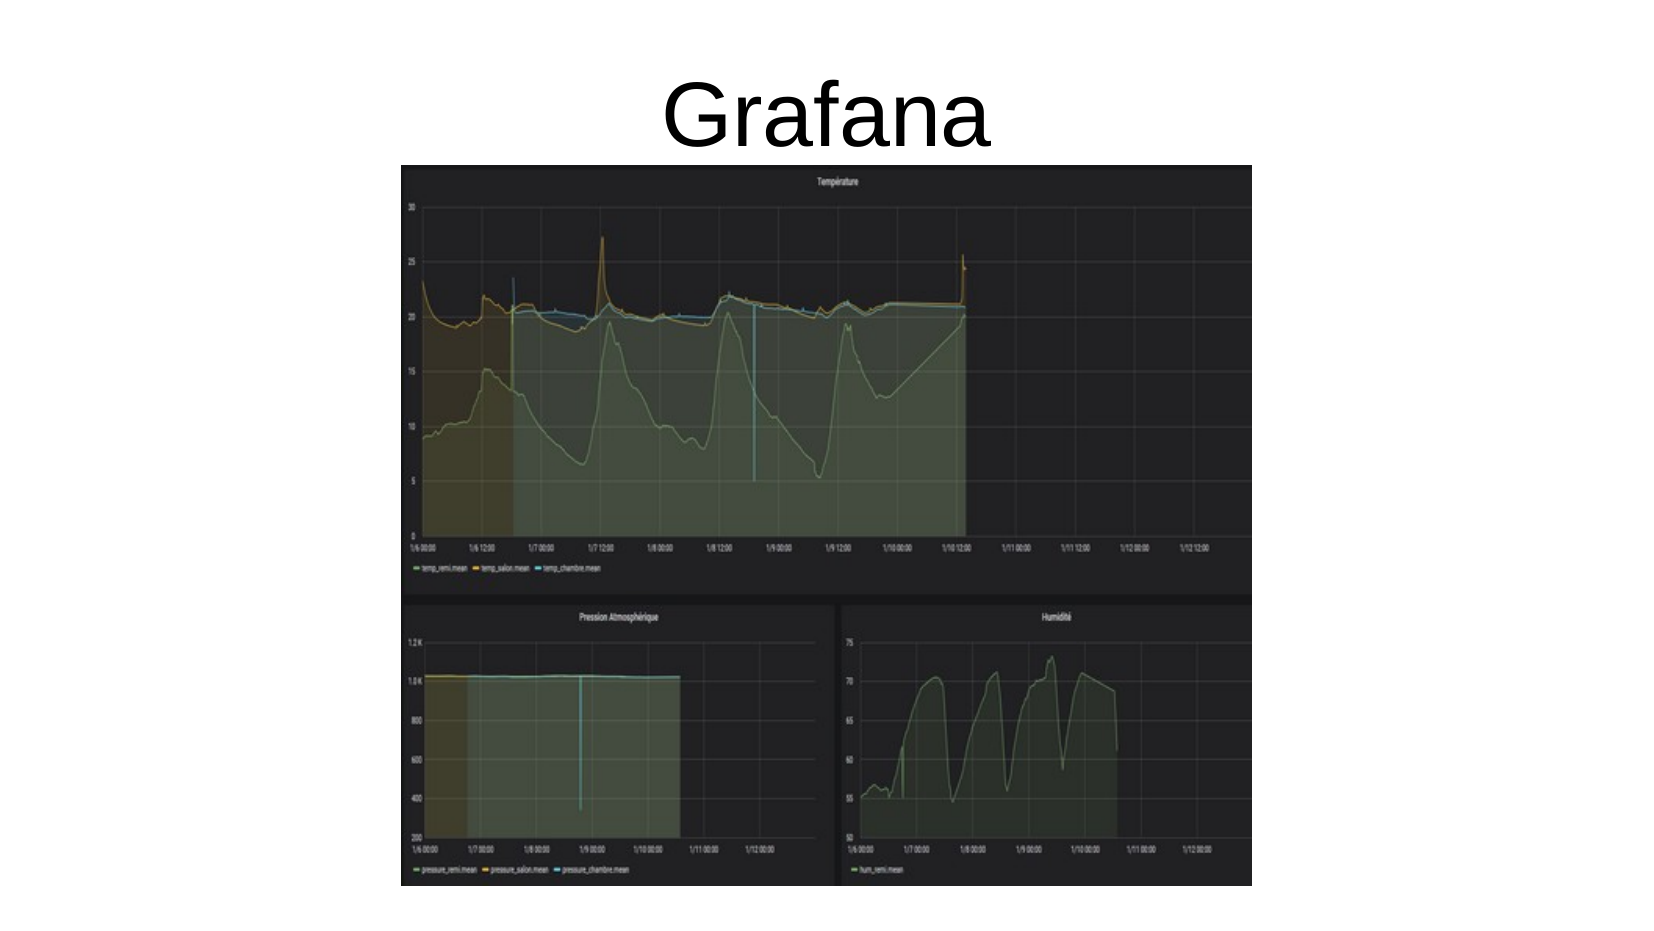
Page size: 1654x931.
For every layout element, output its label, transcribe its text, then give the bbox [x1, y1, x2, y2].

title Grafana [82, 37, 1571, 193]
picture [401, 165, 1252, 886]
